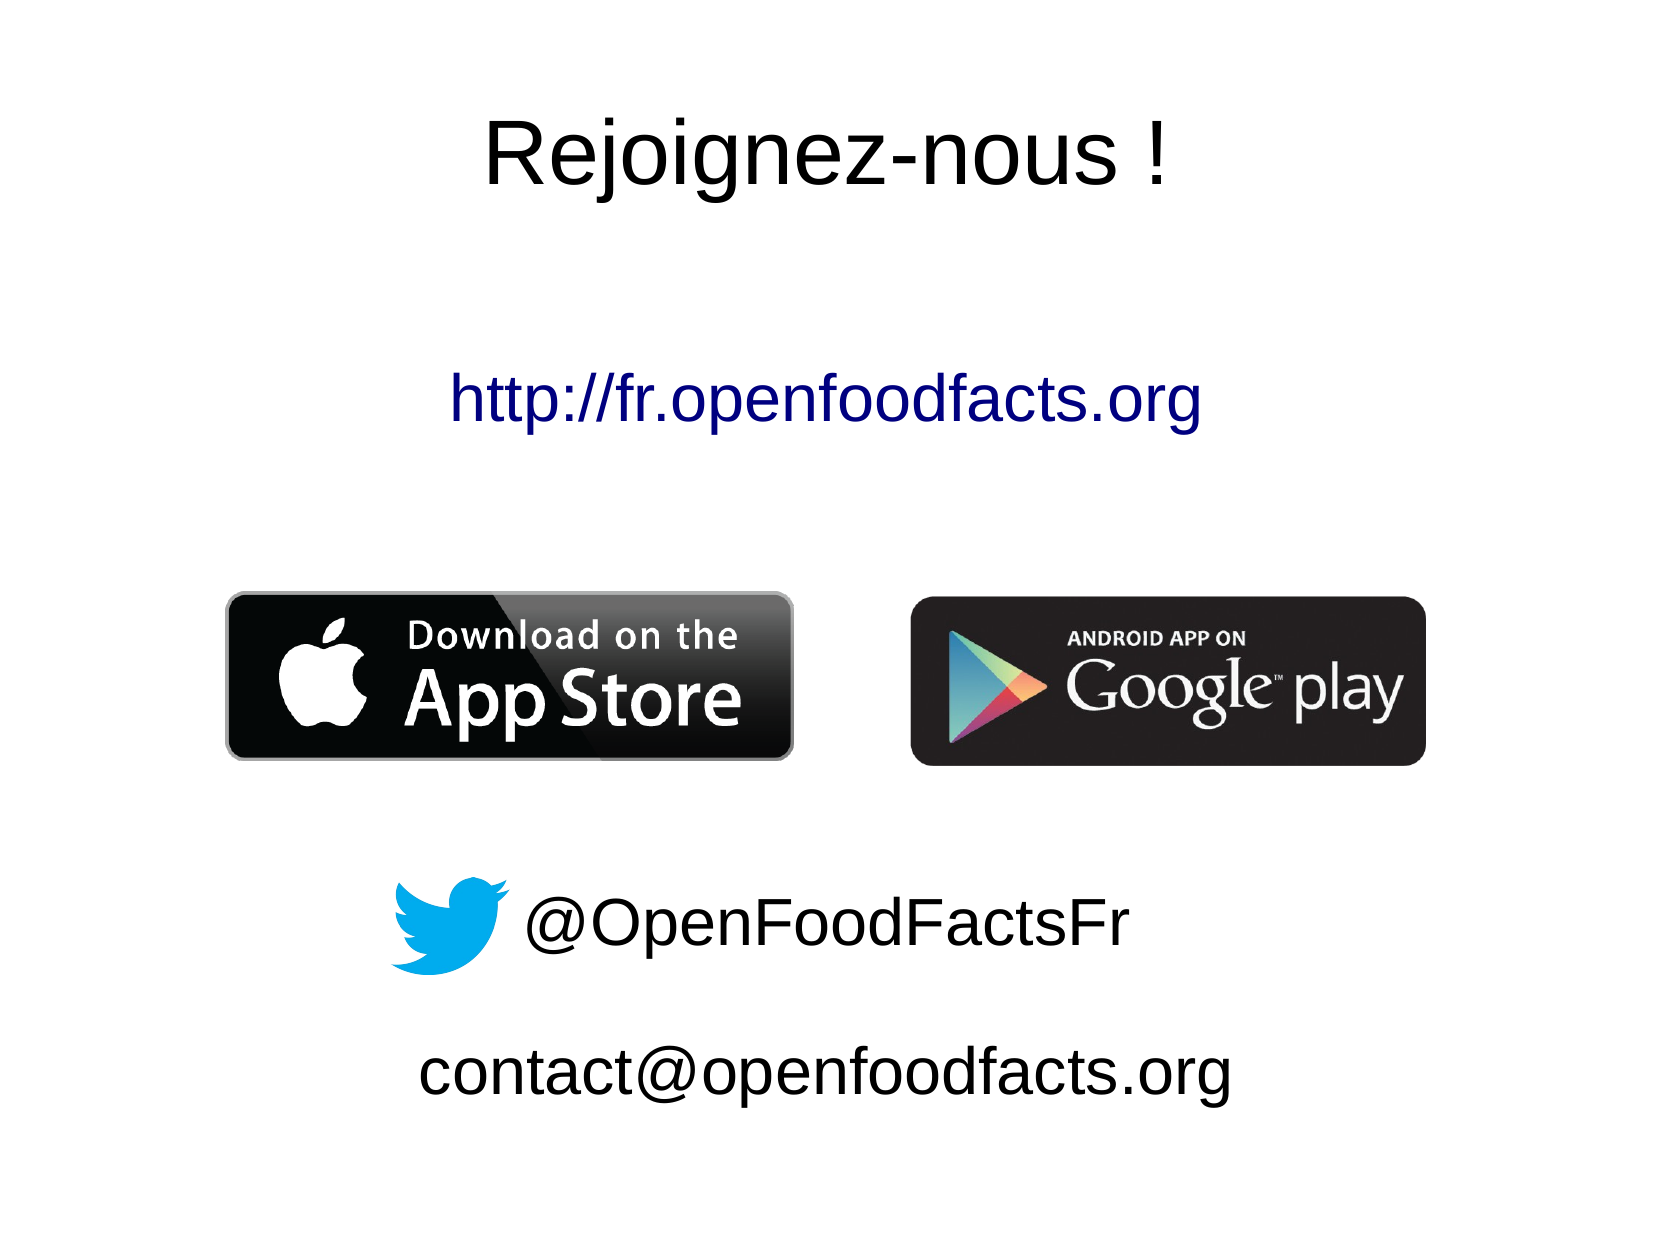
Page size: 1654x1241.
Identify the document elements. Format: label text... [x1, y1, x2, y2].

picture [910, 596, 1426, 766]
picture [435, 877, 510, 976]
subtitle http://fr.openfoodfacts.org @OpenFoodFactsFr contact@openfoodfacts.org [82, 345, 1571, 1201]
picture [225, 591, 794, 761]
title Rejoignez-nous ! [82, 49, 1571, 257]
picture [390, 877, 469, 976]
